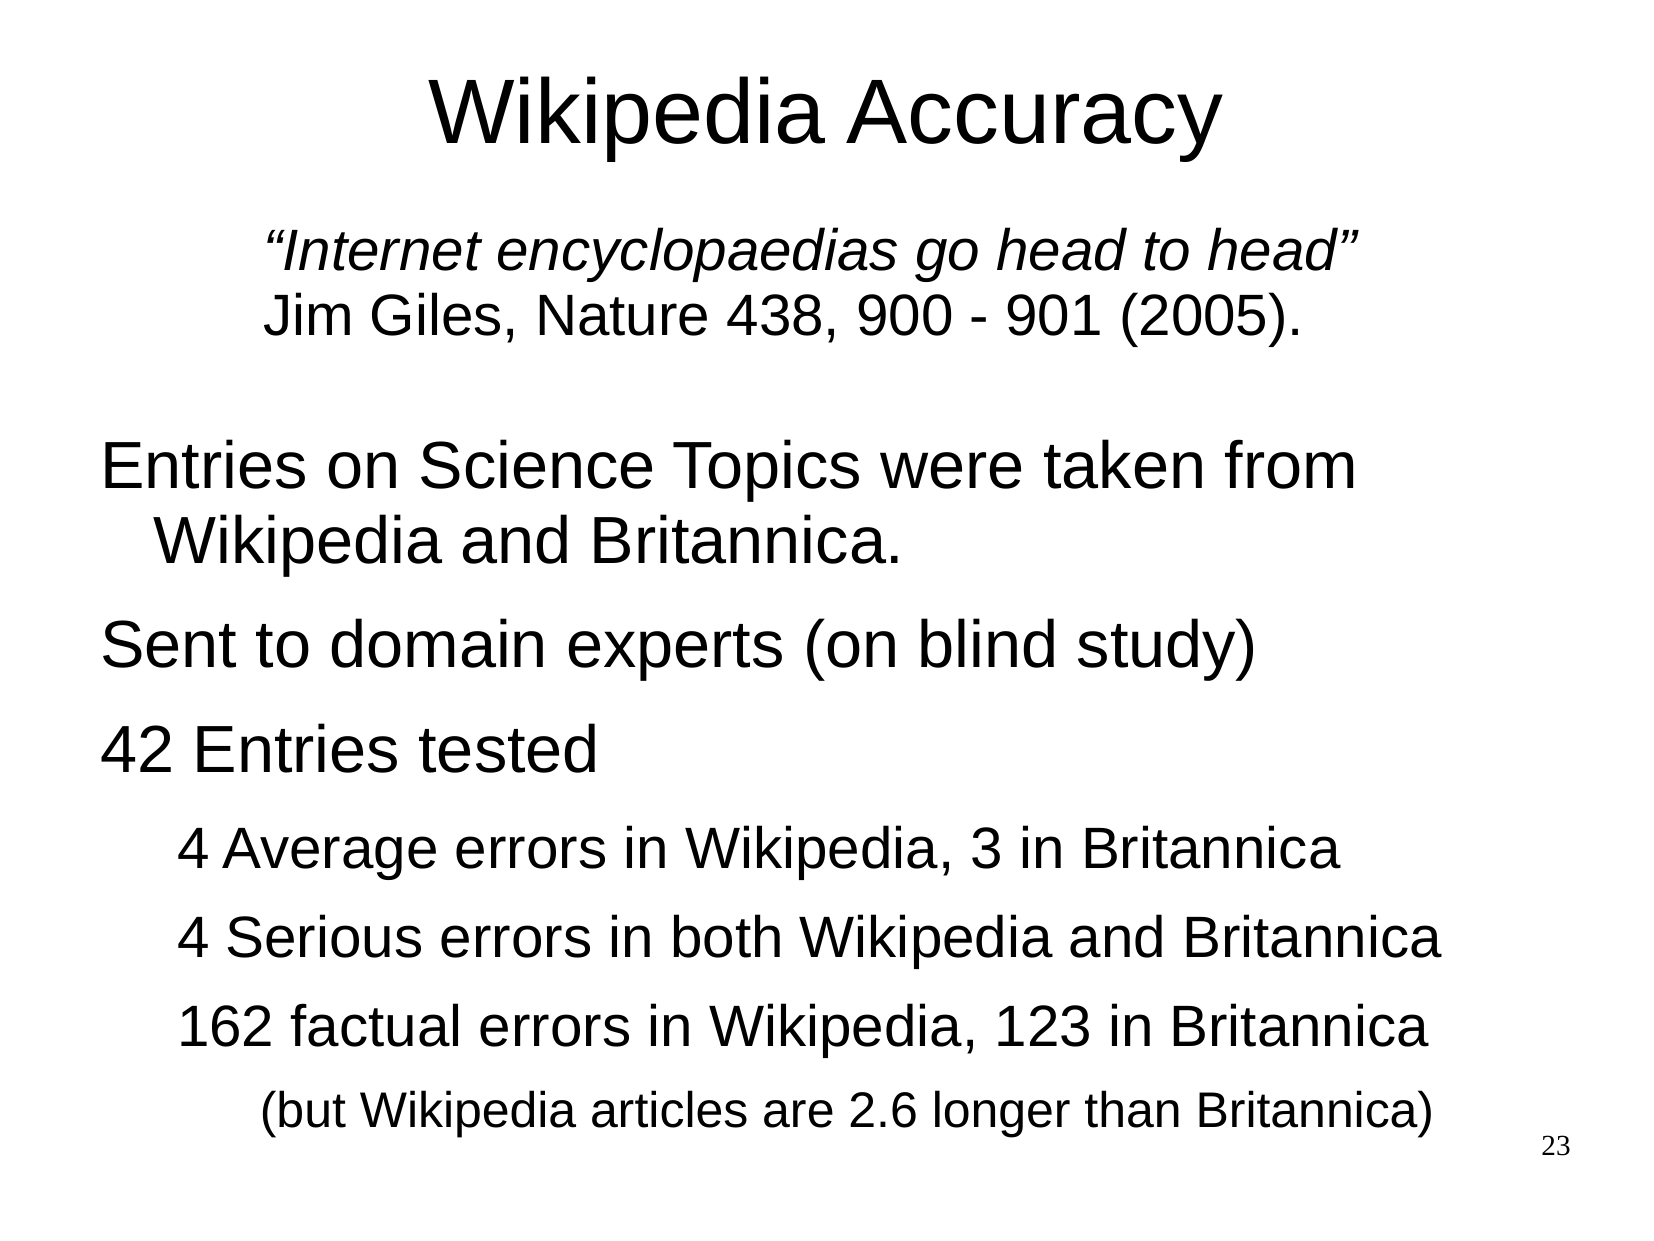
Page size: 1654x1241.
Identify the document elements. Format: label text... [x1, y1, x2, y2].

title Wikipedia Accuracy [82, 8, 1571, 216]
list Entries on Science Topics were taken from Wikipedia and Britannica. Sent to domain experts (on blind study) 42 Entries tested 4 Average errors in Wikipedia, 3 in Britannica 4 Serious errors in both Wikipedia and Britannica 162 factual errors in Wikipedia, 123 in Britannica (but Wikipedia articles are 2.6 longer than Britannica) [82, 428, 1571, 1138]
text_box “Internet encyclopaedias go head to head” Jim Giles, Nature 438, 900 - 901 (2005). [248, 209, 1449, 428]
